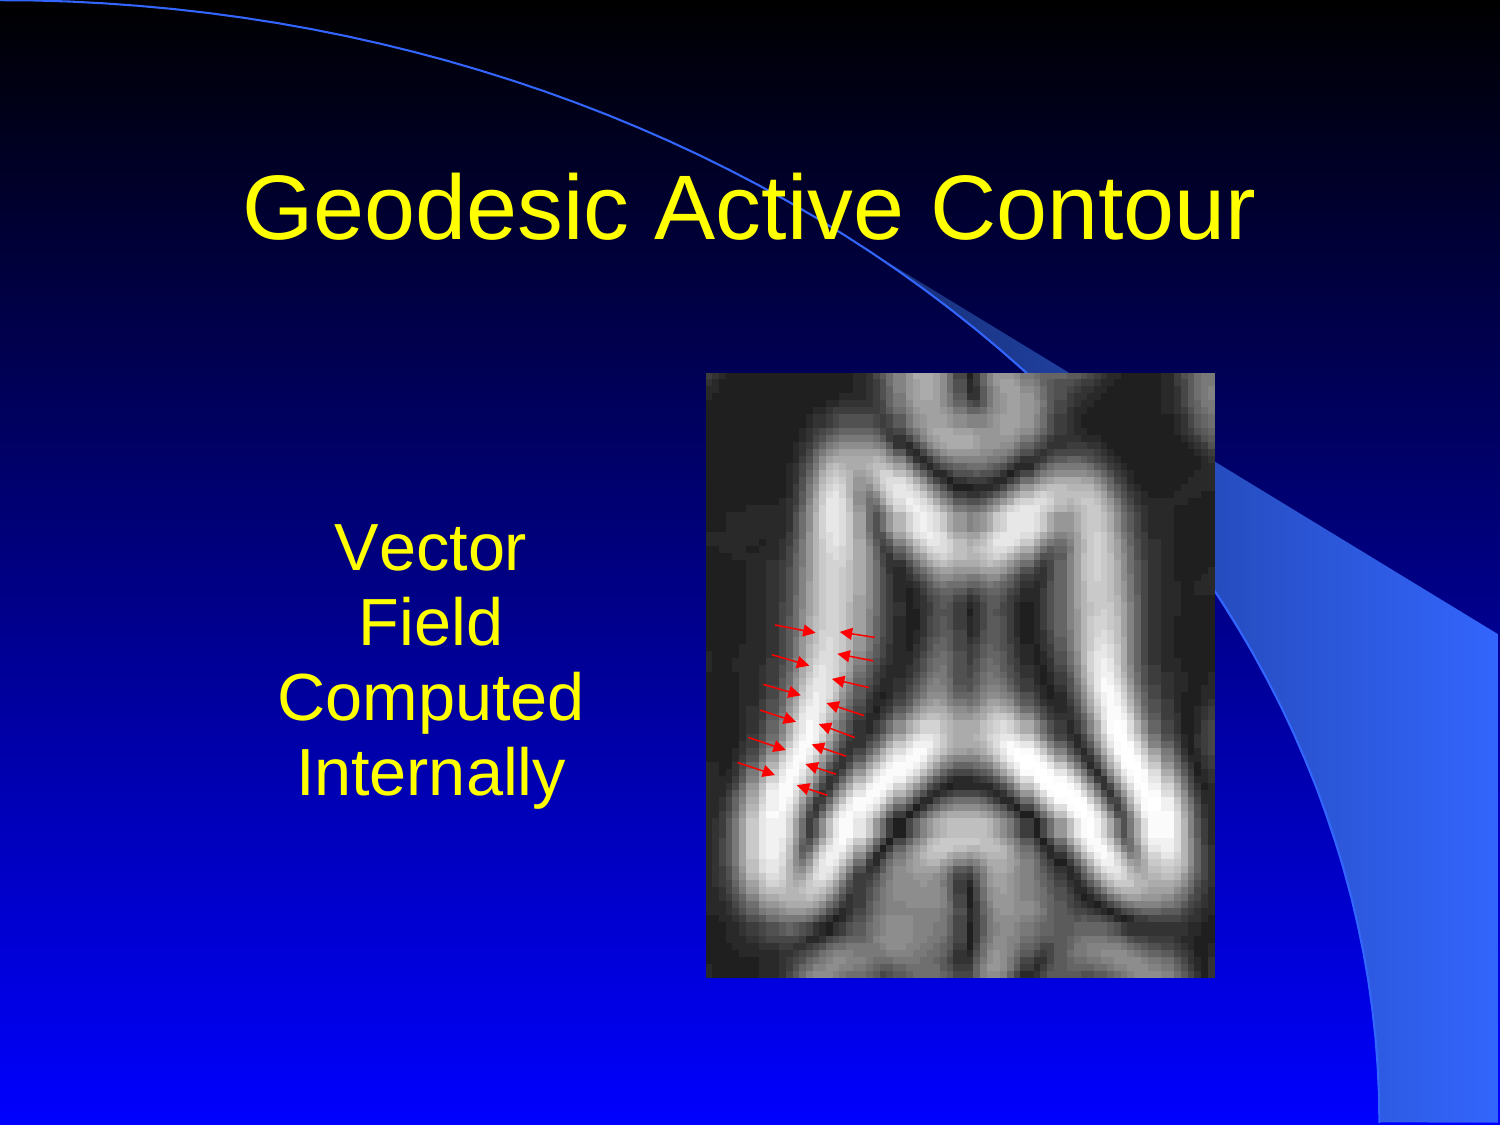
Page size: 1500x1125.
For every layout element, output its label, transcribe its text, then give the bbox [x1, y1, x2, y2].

picture [706, 373, 1215, 978]
title Geodesic Active Contour [112, 97, 1388, 325]
text_box Vector Field Computed Internally [262, 502, 600, 818]
